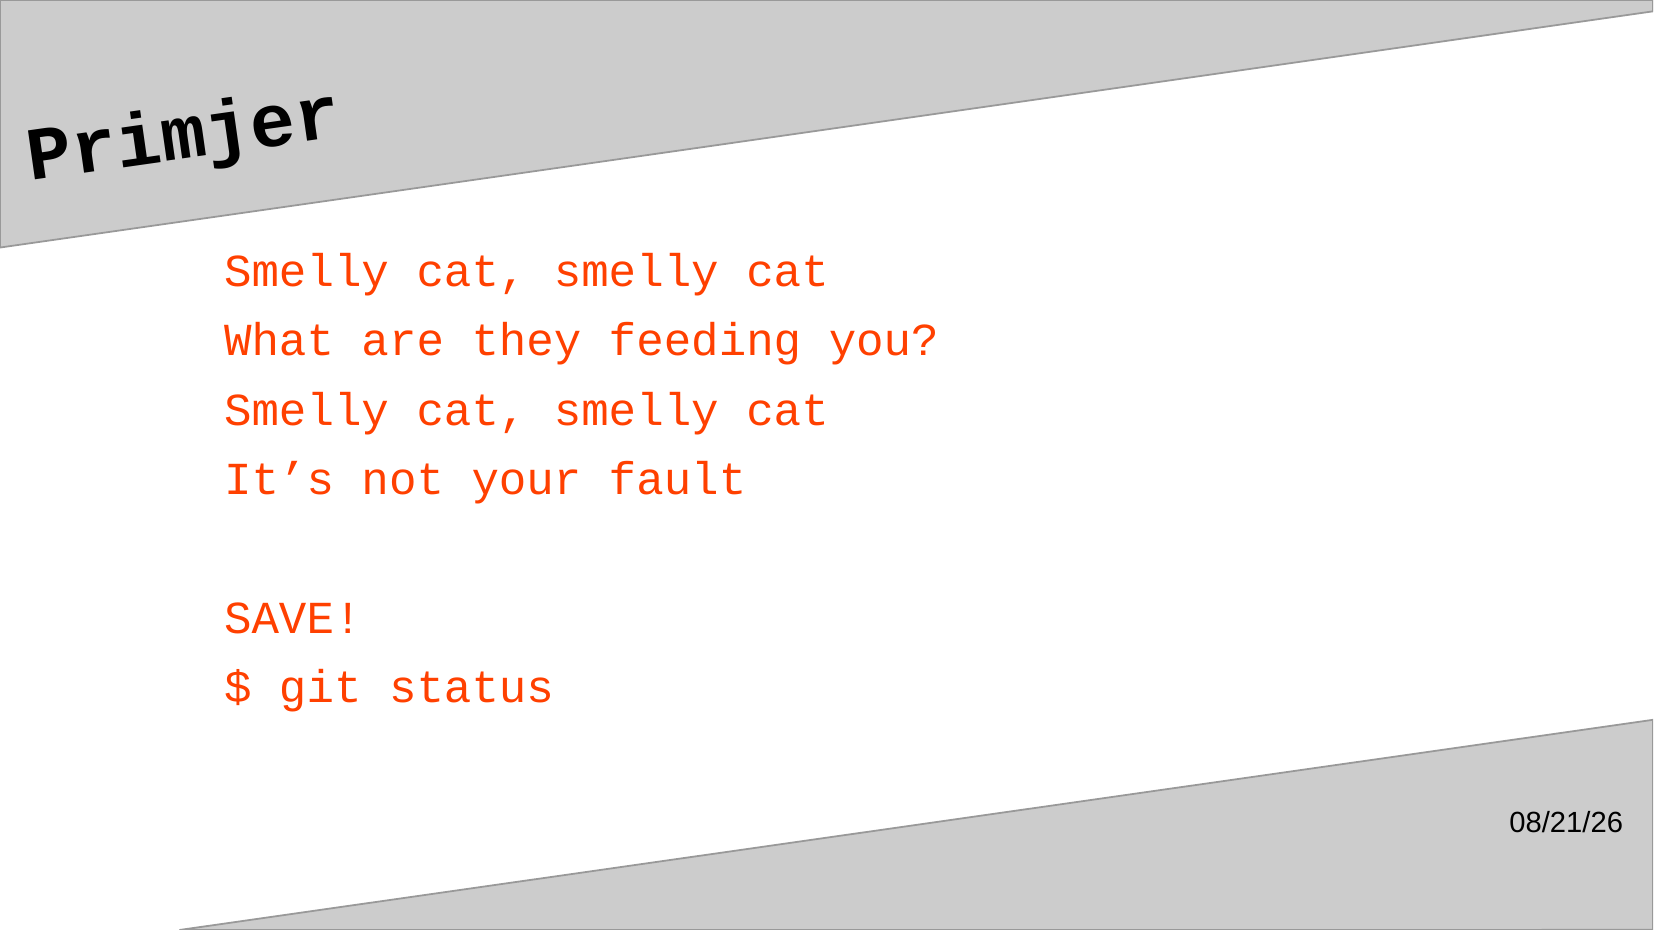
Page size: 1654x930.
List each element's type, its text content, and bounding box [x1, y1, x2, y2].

title Primjer [16, 0, 1501, 239]
list Smelly cat, smelly cat What are they feeding you? Smelly cat, smelly cat It’s not your fault SAVE! $ git status [82, 248, 1538, 788]
